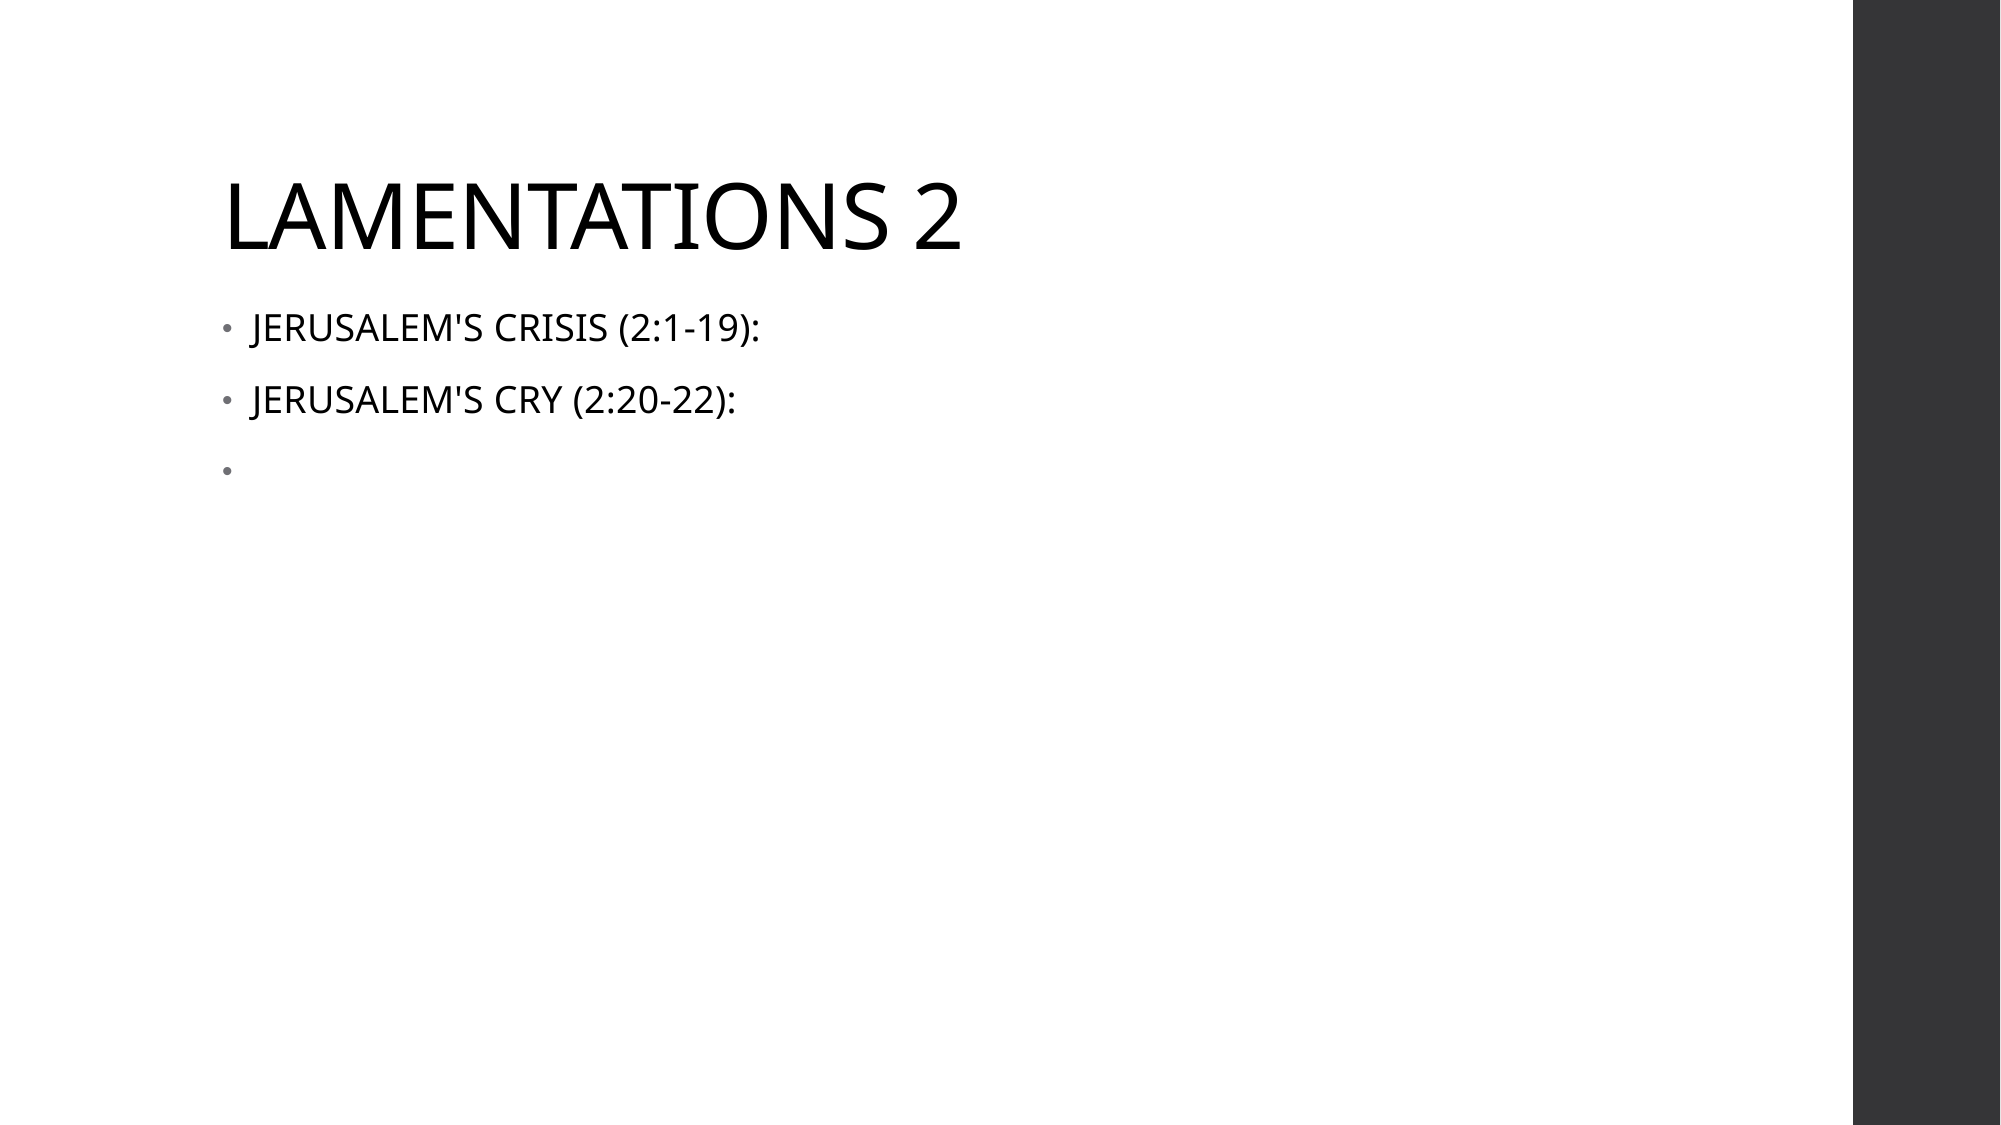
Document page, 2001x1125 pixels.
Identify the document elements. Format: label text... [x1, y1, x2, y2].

title LAMENTATIONS 2 [206, 60, 1797, 278]
list JERUSALEM'S CRISIS (2:1-19): JERUSALEM'S CRY (2:20-22): [206, 299, 1617, 1014]
